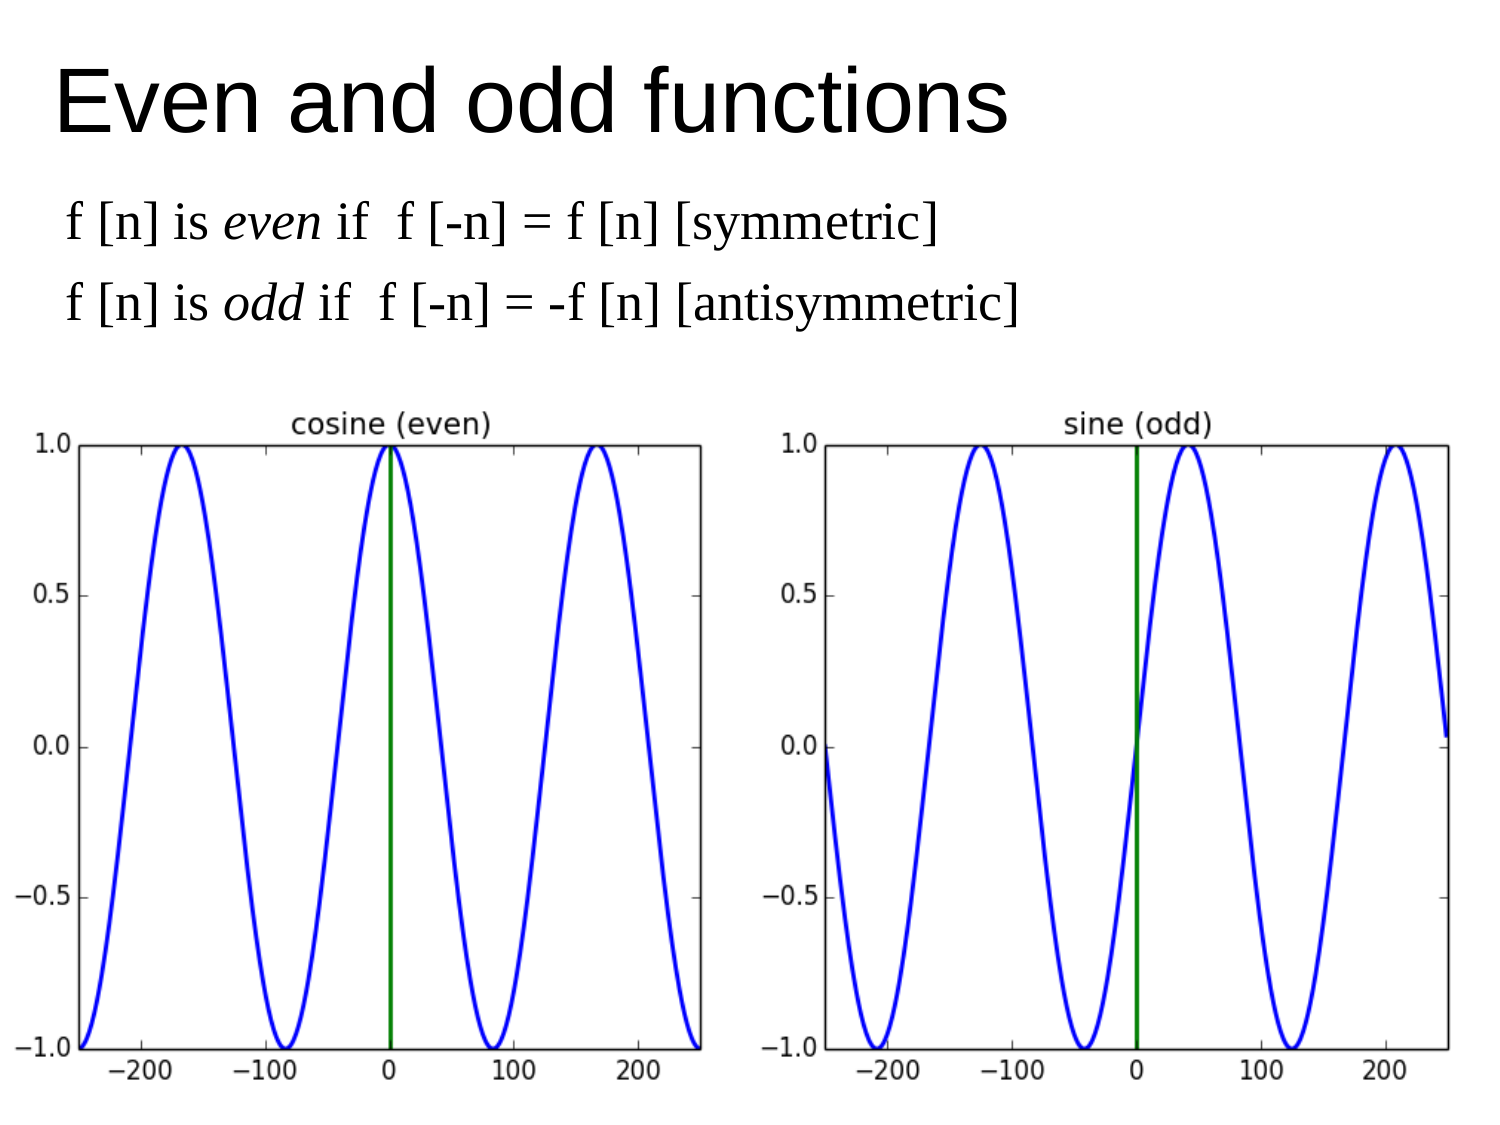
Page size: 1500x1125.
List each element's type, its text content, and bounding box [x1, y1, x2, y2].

title Even and odd functions [53, 7, 1403, 195]
picture [3, 384, 1491, 1112]
list f [n] is even if f [-n] = f [n] [symmetric] f [n] is odd if f [-n] = -f [n] [antisymmetric] [63, 180, 1096, 346]
